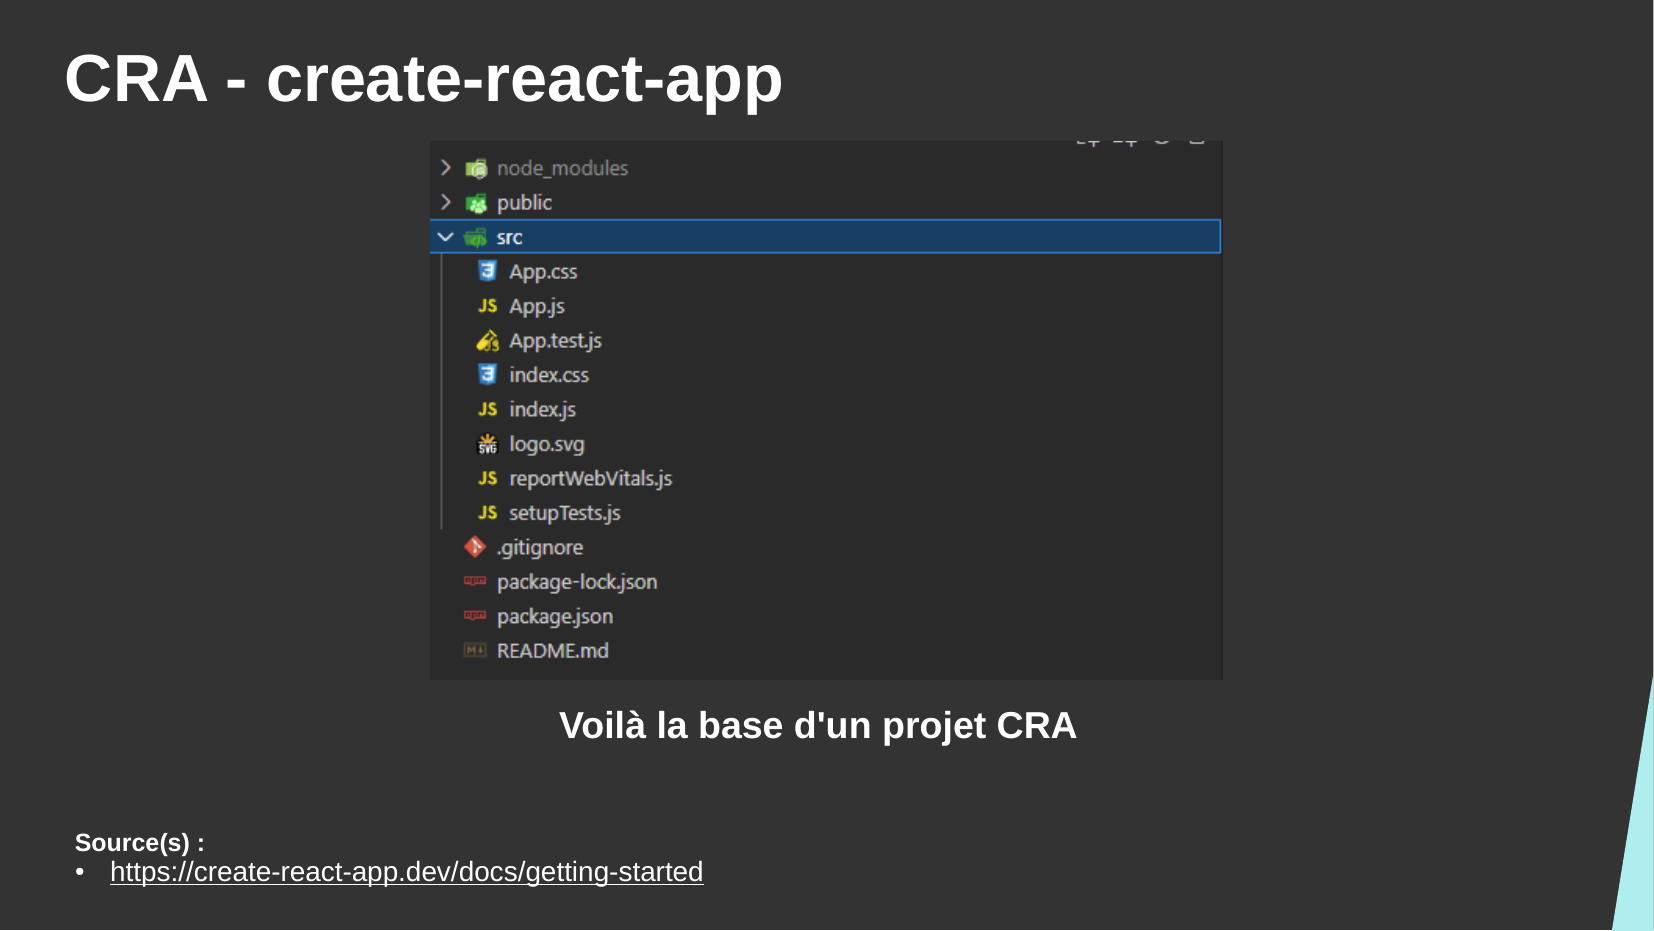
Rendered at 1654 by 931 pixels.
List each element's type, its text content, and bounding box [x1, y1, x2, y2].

text_box Source(s) : https://create-react-app.dev/docs/getting-started [60, 821, 898, 927]
picture [430, 141, 1223, 680]
text_box [1611, 669, 1654, 931]
text_box Voilà la base d'un projet CRA [60, 696, 1578, 756]
title CRA - create-react-app [64, 40, 1635, 119]
